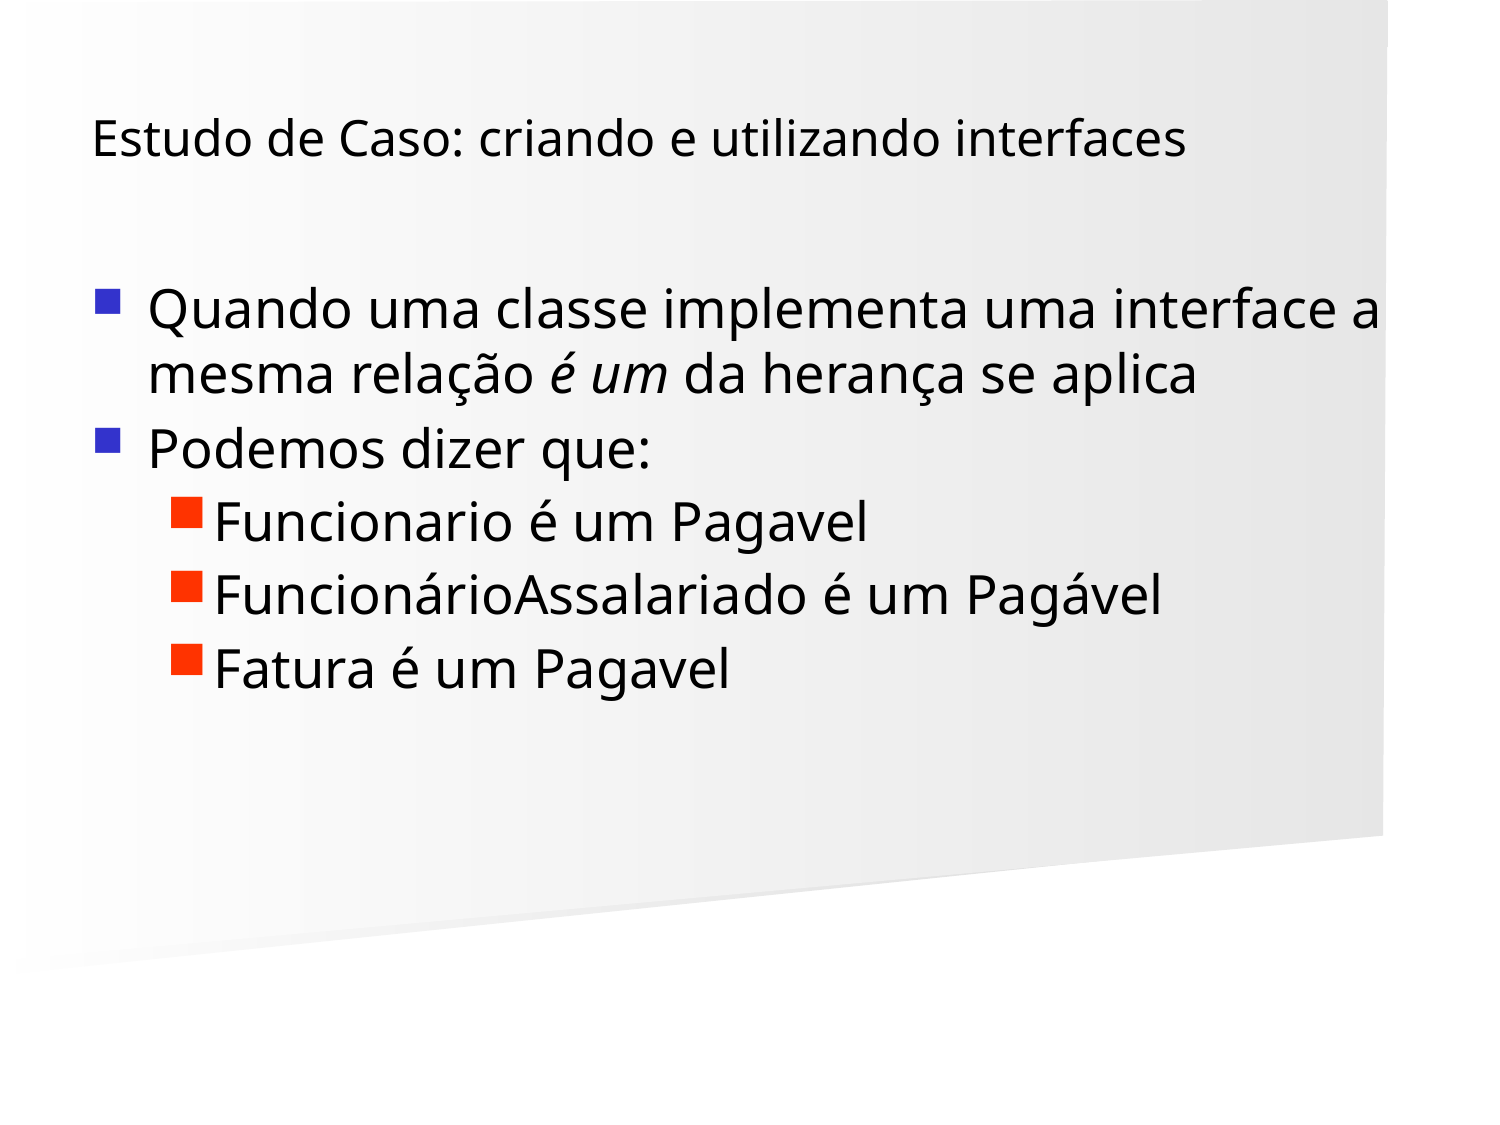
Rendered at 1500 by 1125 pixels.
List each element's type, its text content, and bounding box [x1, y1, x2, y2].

title Estudo de Caso: criando e utilizando interfaces [76, 42, 1427, 231]
list Quando uma classe implementa uma interface a mesma relação é um da herança se aplica Podemos dizer que: Funcionario é um Pagavel FuncionárioAssalariado é um Pagável Fatura é um Pagavel [76, 267, 1427, 1005]
